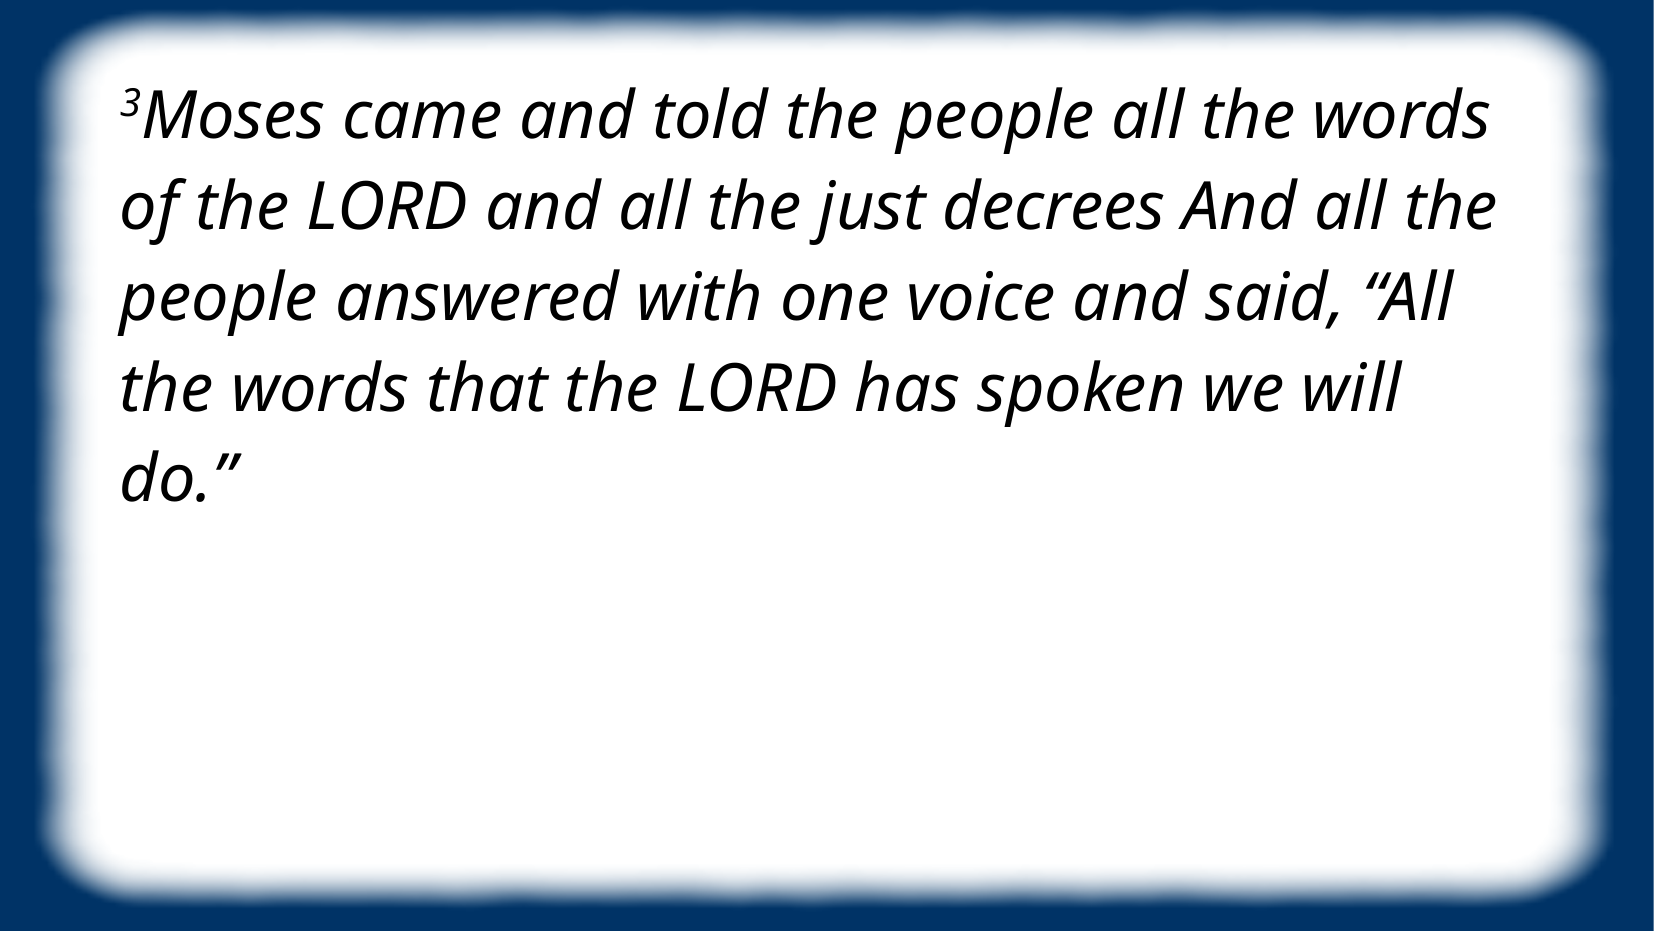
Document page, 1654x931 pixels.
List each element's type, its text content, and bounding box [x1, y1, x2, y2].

text_box 3Moses came and told the people all the words of the LORD and all the just decrees And all the people answered with one voice and said, “All the words that the LORD has spoken we will do.” [105, 60, 1531, 519]
text_box [90, 45, 1561, 447]
picture [0, 0, 1654, 931]
